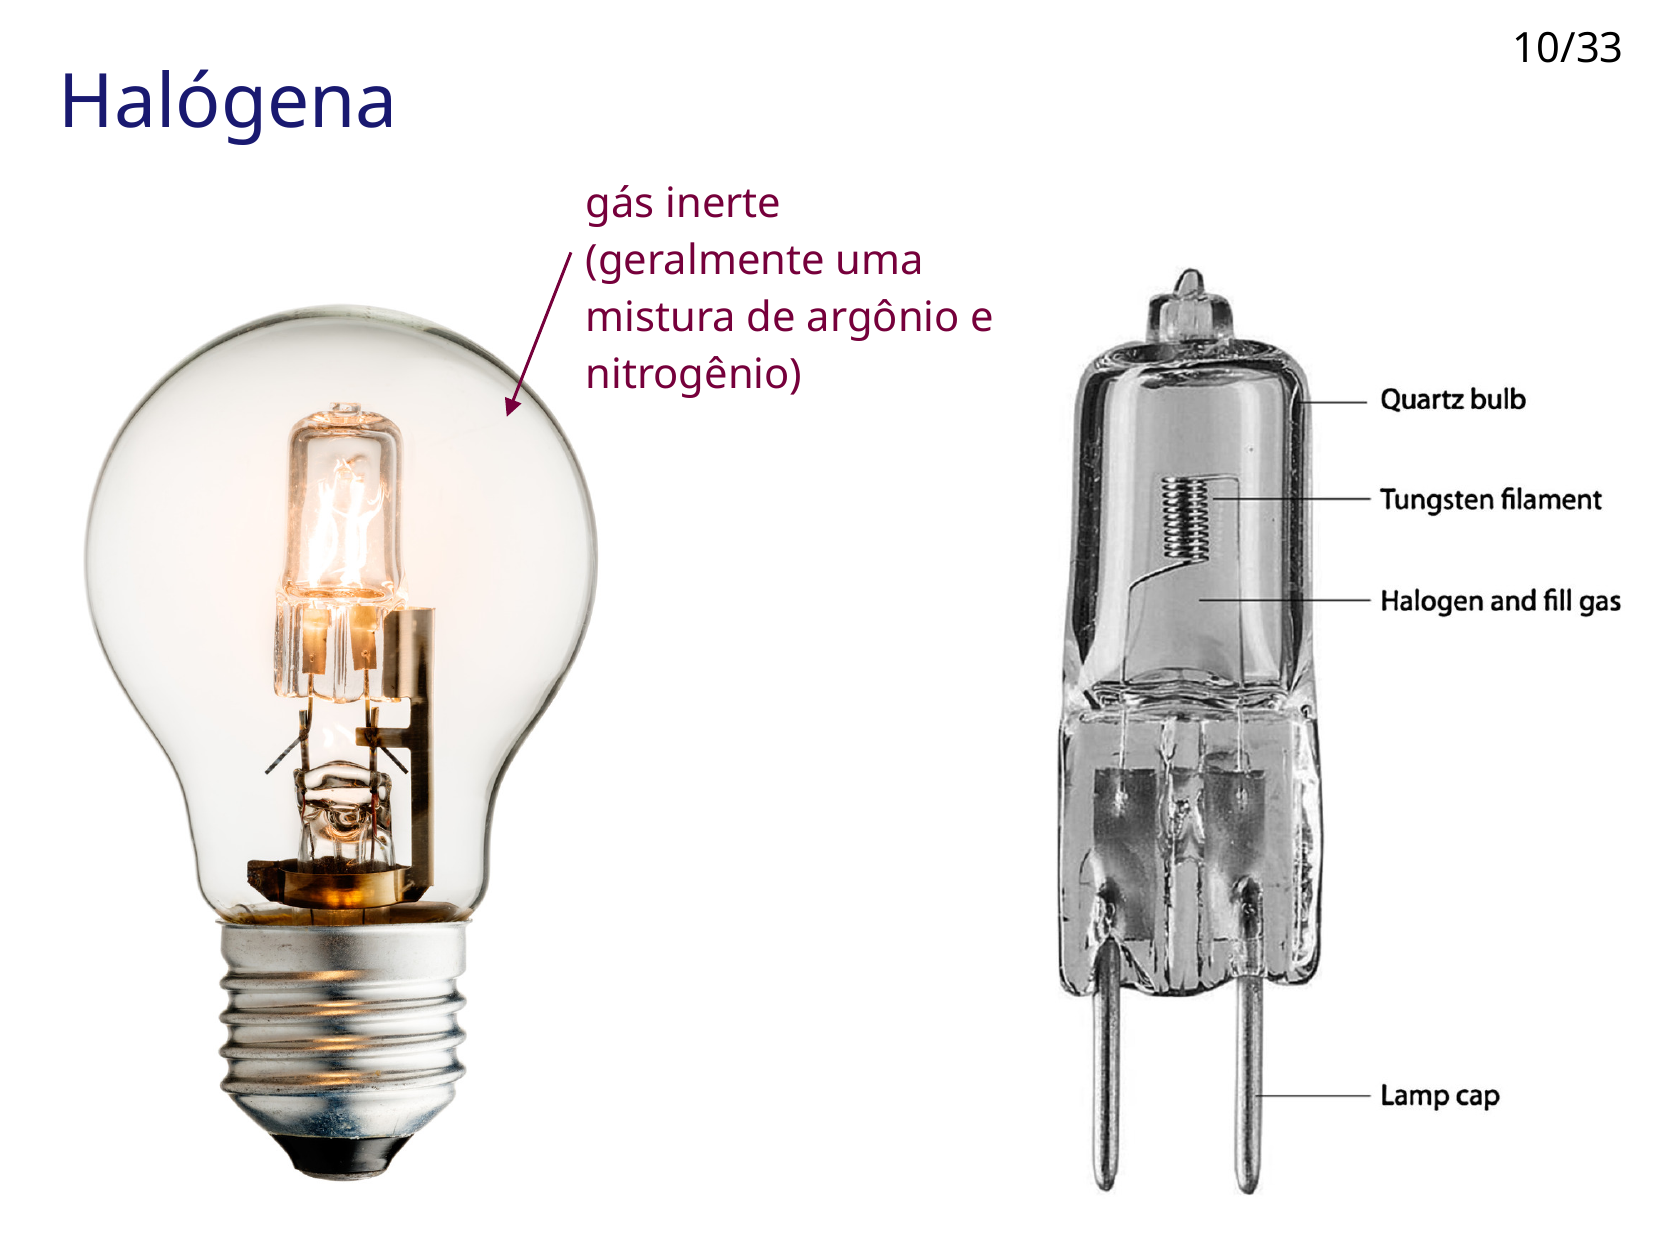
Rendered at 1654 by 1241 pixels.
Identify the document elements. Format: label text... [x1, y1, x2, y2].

title Halógena [59, 47, 1625, 166]
picture [1055, 265, 1625, 1199]
picture [59, 265, 615, 1211]
text_box gás inerte (geralmente uma mistura de argônio e nitrogênio) [570, 165, 1028, 542]
